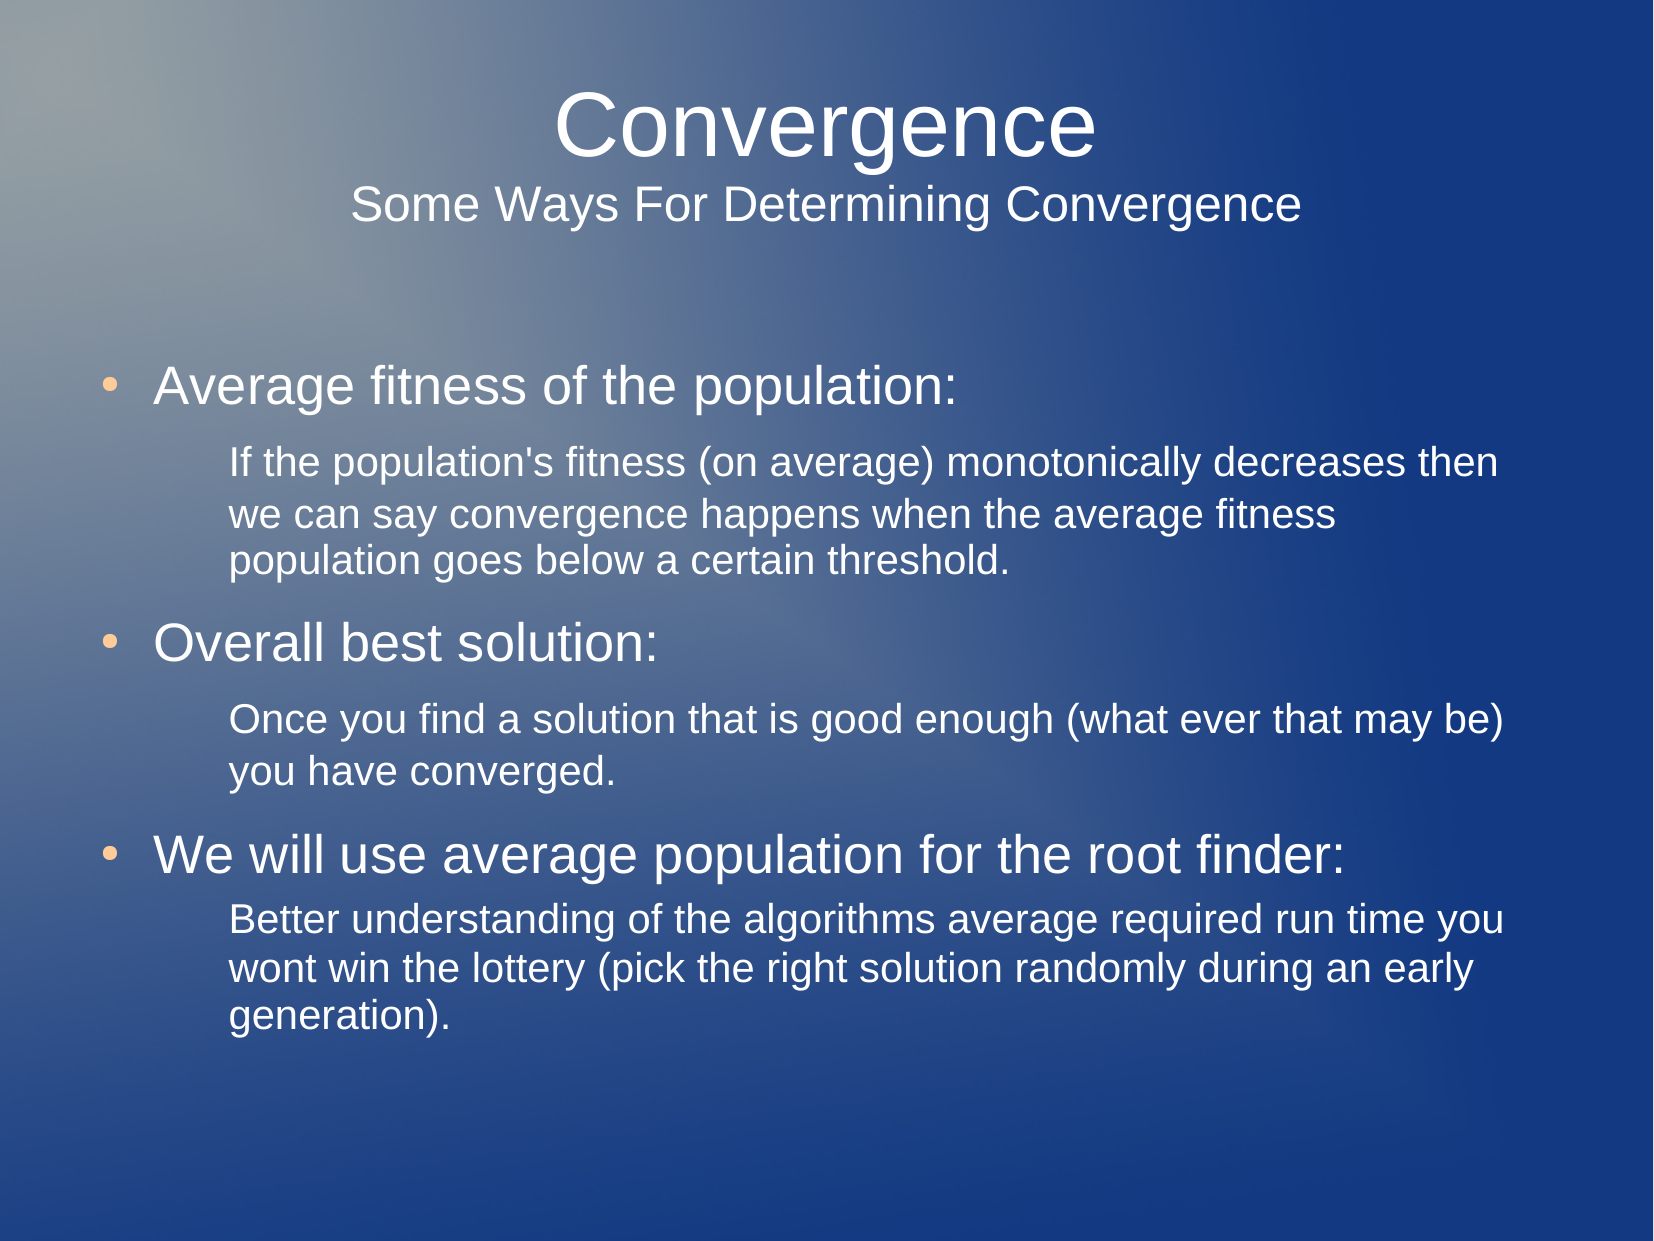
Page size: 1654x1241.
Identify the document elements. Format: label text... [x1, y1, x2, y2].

picture [0, 0, 1654, 1241]
list Average fitness of the population: If the population's fitness (on average) monotonically decreases then we can say convergence happens when the average fitness population goes below a certain threshold. Overall best solution: Once you find a solution that is good enough (what ever that may be) you have converged. We will use average population for the root finder: Better understanding of the algorithms average required run time you wont win the lottery (pick the right solution randomly during an early generation). [82, 355, 1571, 1058]
title Convergence Some Ways For Determining Convergence [82, 49, 1571, 257]
